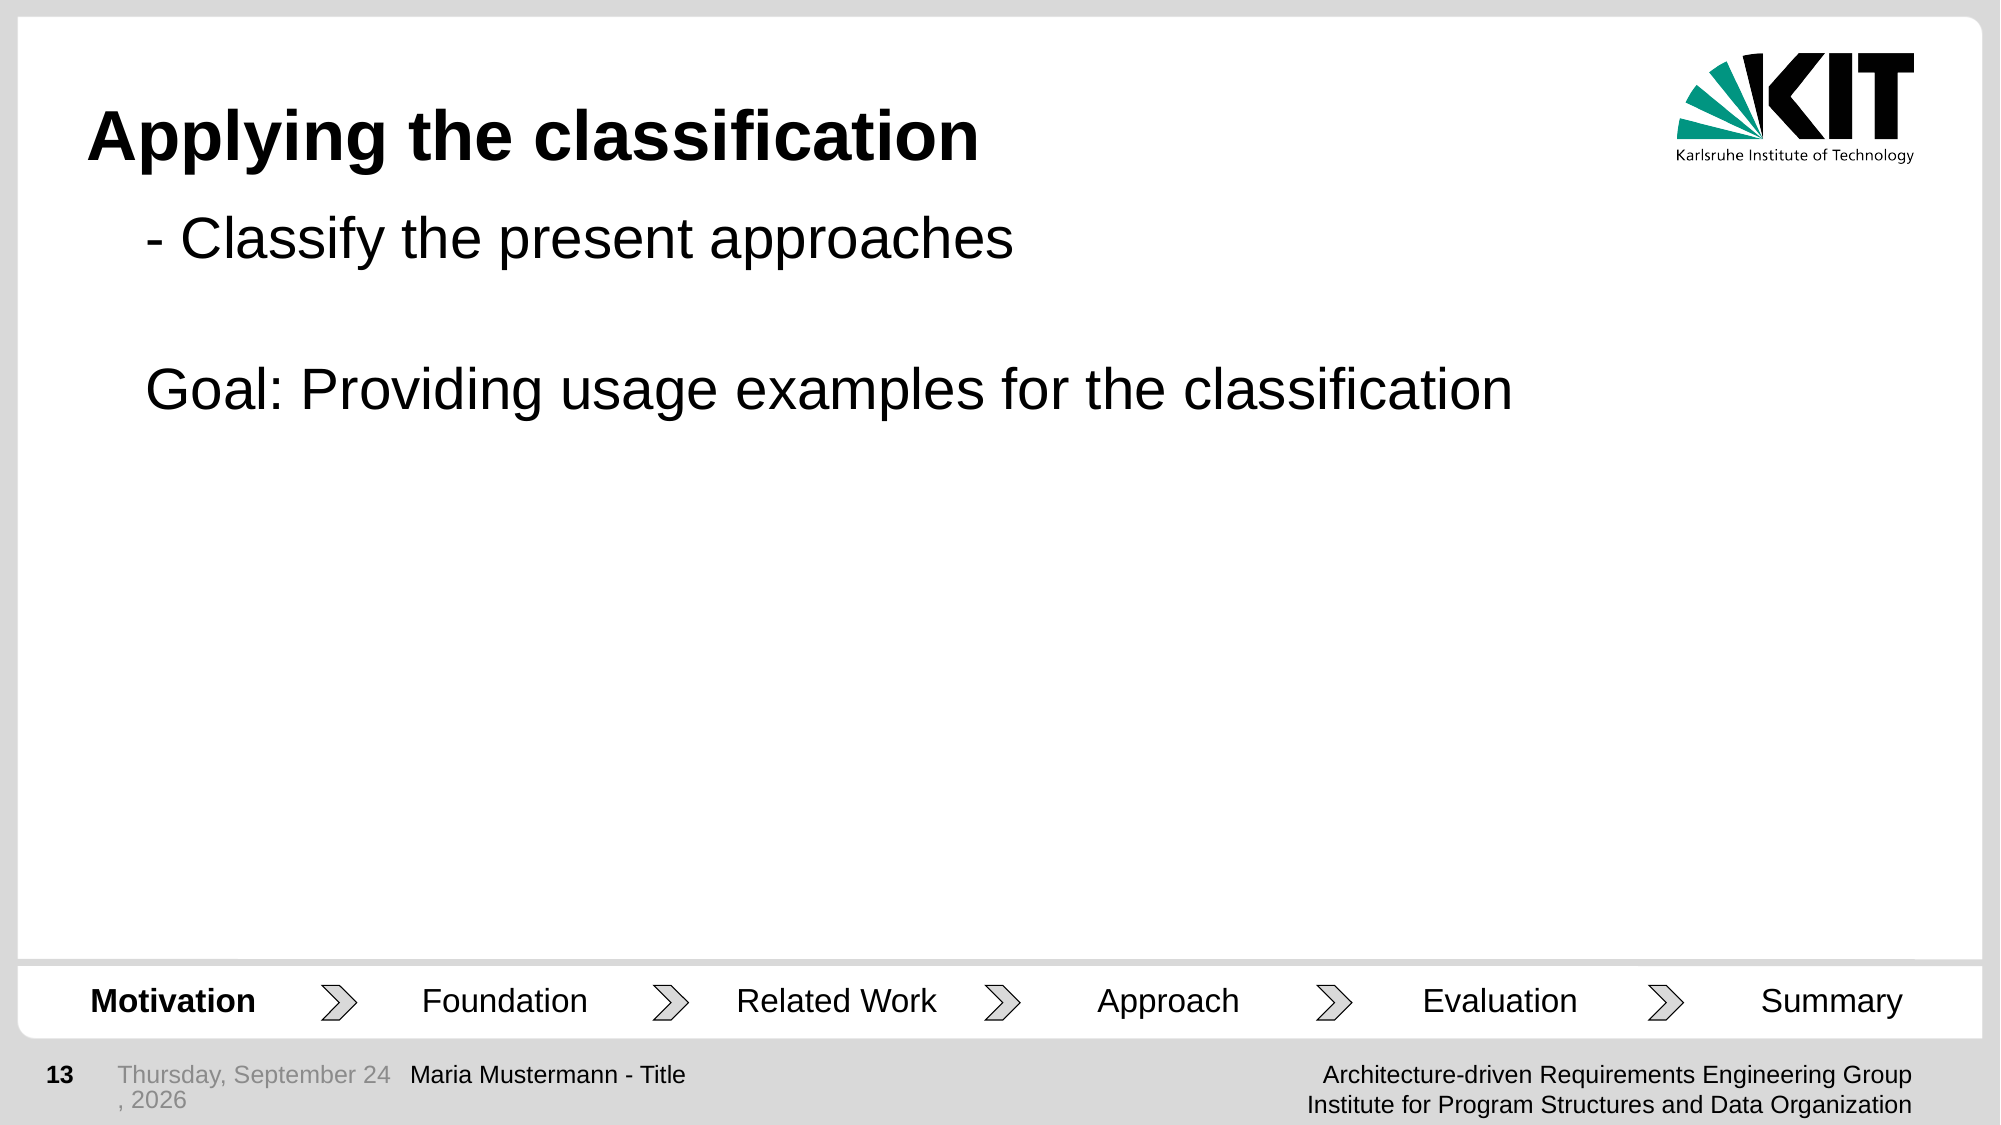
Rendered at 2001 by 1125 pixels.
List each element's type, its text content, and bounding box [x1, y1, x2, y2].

slide_number <number> [45, 1058, 118, 1119]
text_box Foundation [381, 971, 630, 1027]
text_box Motivation [49, 971, 298, 1027]
list - Classify the present approaches Goal: Providing usage examples for the classification [86, 208, 1914, 947]
text_box Approach [1082, 971, 1255, 1027]
text_box [322, 985, 357, 1021]
text_box [653, 985, 689, 1021]
text_box Evaluation [1407, 971, 1594, 1027]
text_box Related Work [721, 971, 953, 1027]
title Applying the classification [86, 72, 1592, 176]
picture [0, 0, 2000, 1125]
slide_number Friday, June 18, 2021 [118, 1058, 397, 1119]
text_box [1648, 985, 1684, 1021]
text_box Summary [1708, 971, 1957, 1027]
text_box [1317, 985, 1352, 1021]
text_box [985, 985, 1021, 1021]
